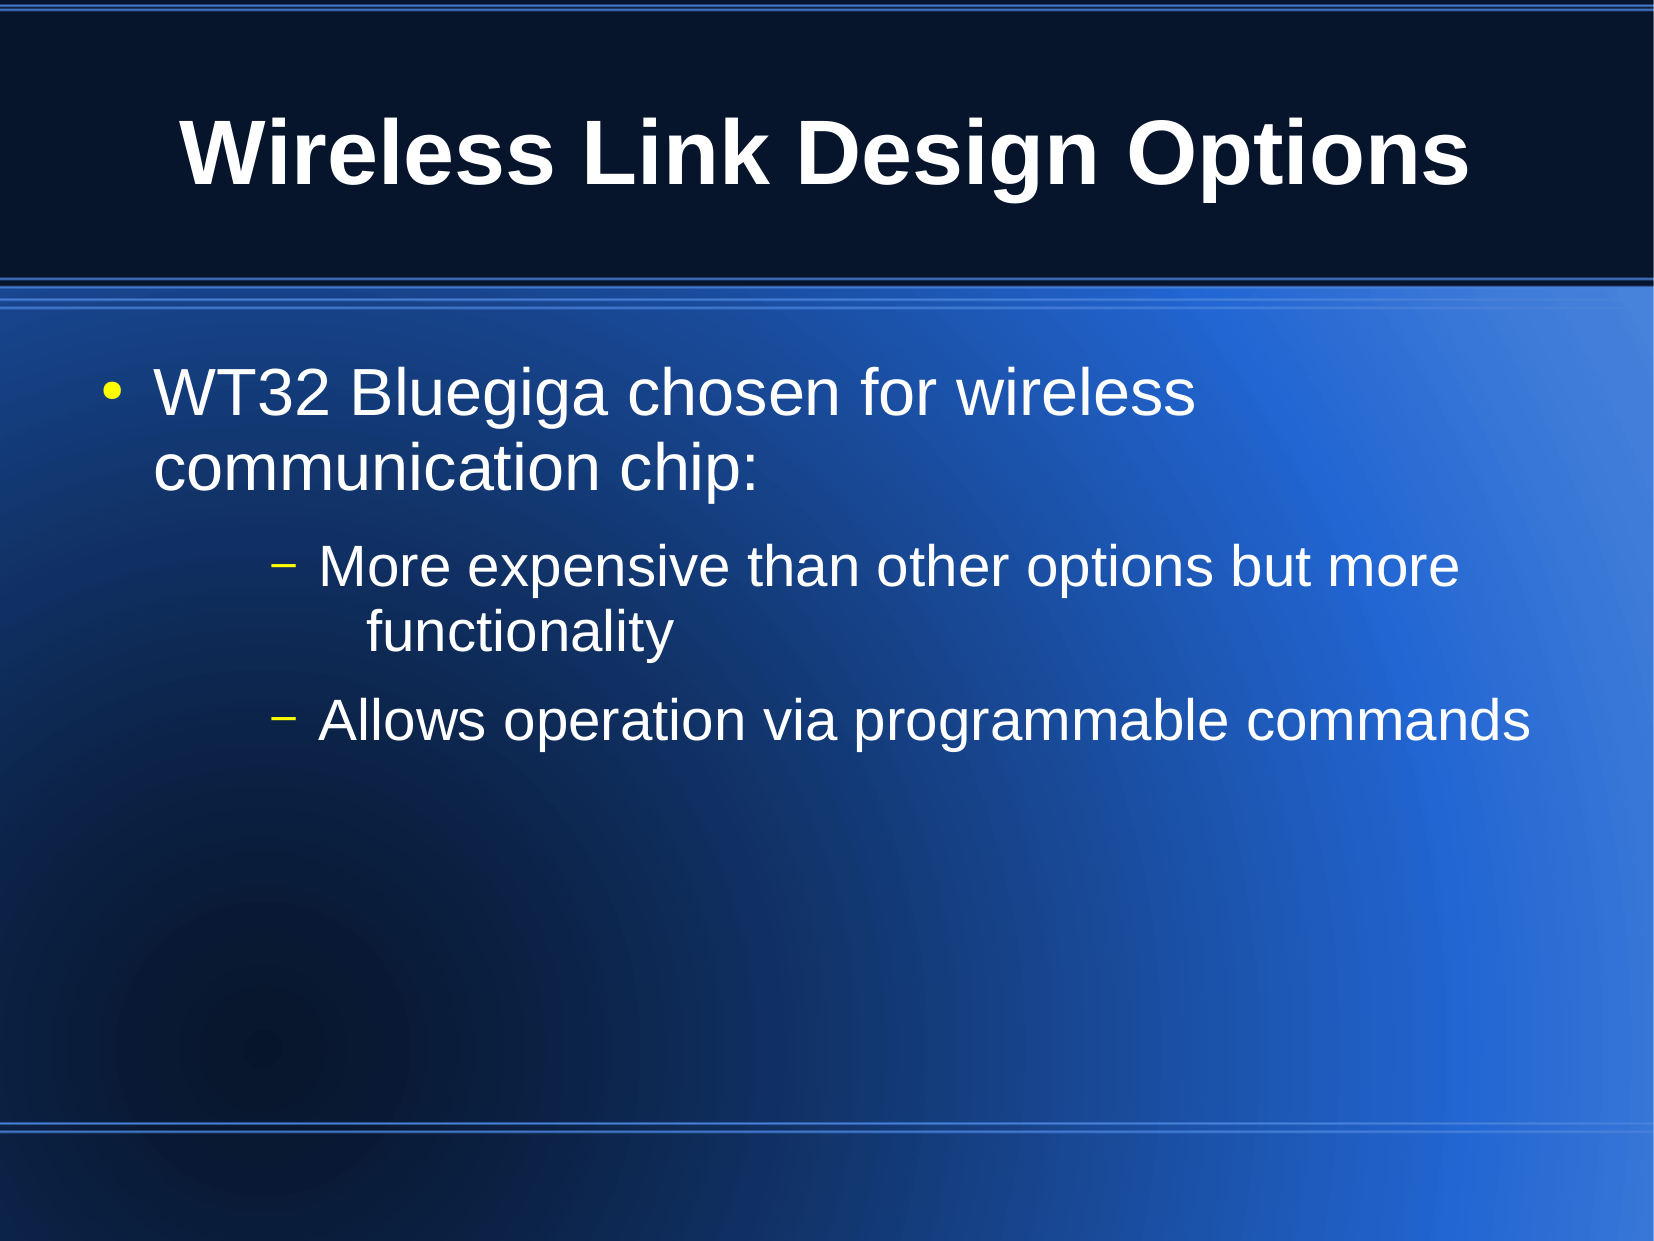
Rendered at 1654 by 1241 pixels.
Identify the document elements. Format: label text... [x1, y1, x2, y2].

title Wireless Link Design Options [82, 49, 1571, 257]
picture [0, 0, 1654, 1241]
list WT32 Bluegiga chosen for wireless communication chip: More expensive than other options but more functionality Allows operation via programmable commands [82, 355, 1571, 1058]
